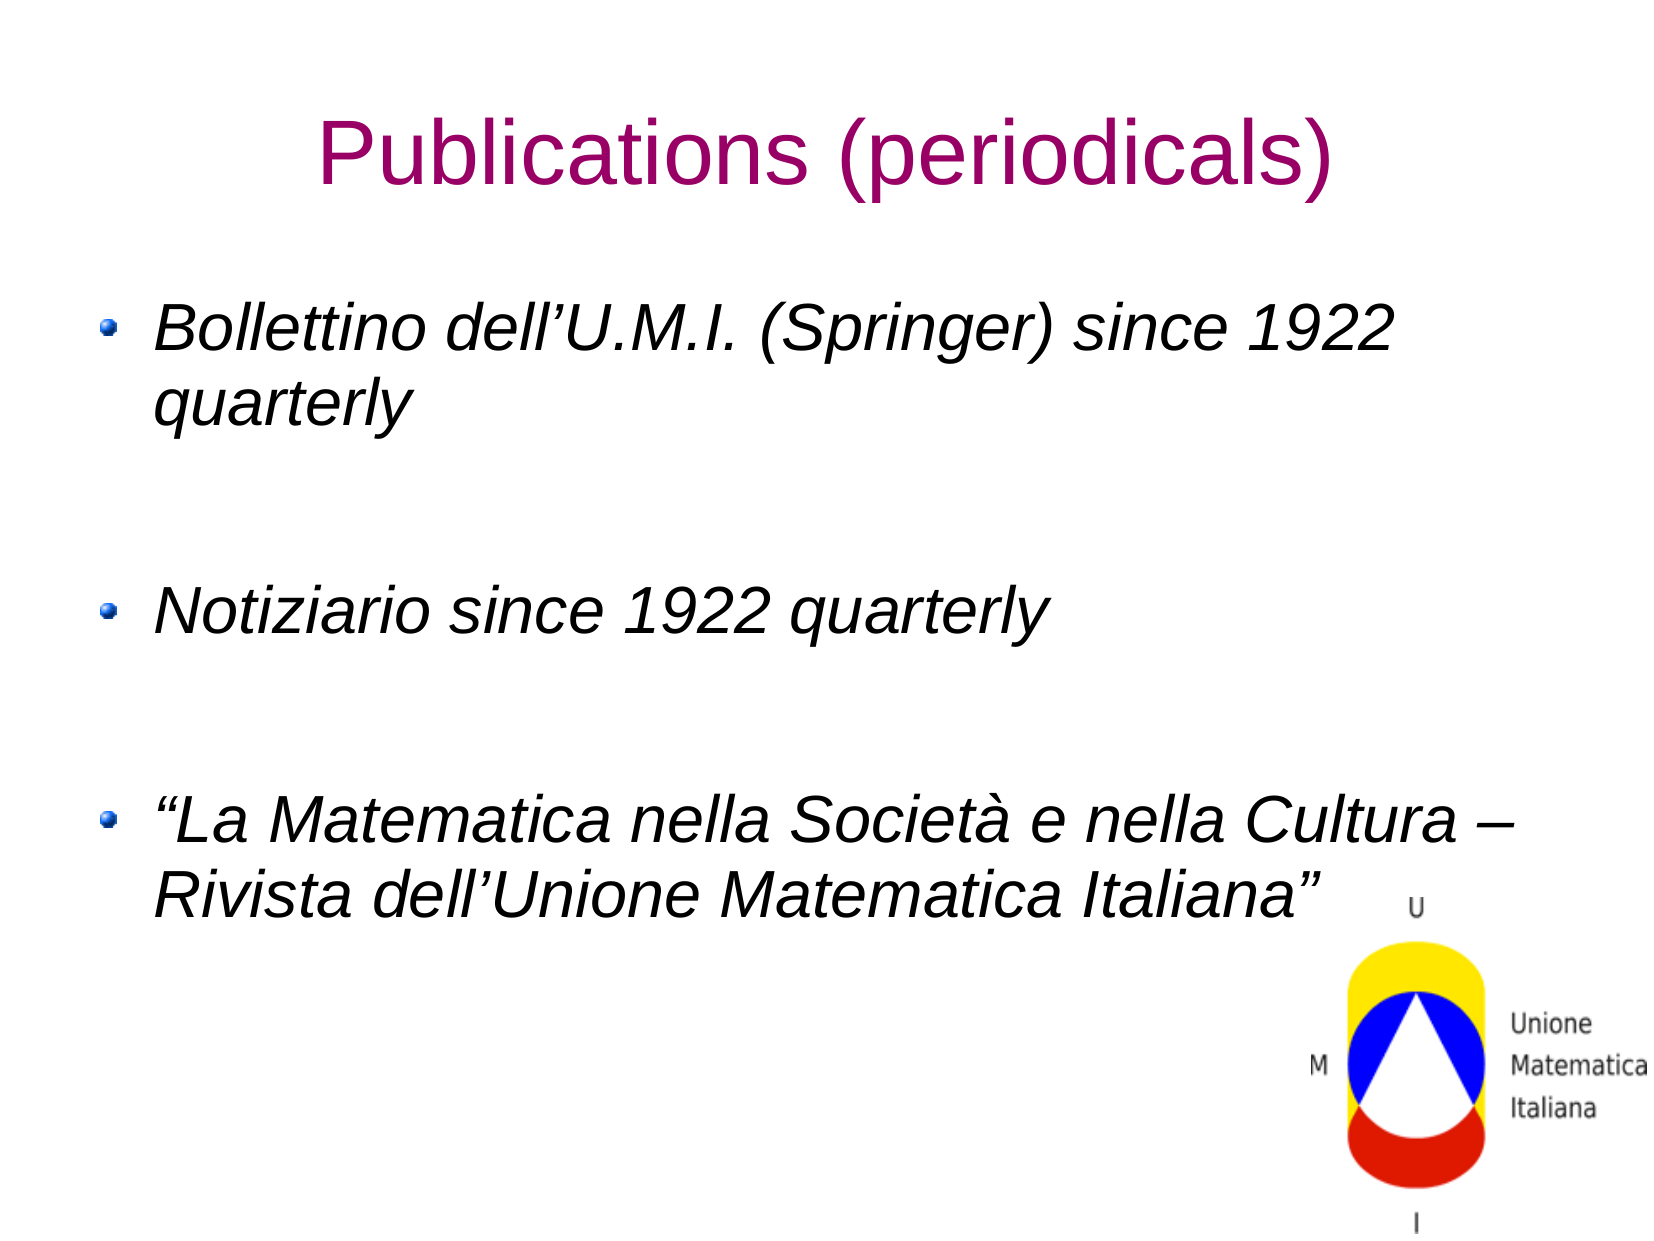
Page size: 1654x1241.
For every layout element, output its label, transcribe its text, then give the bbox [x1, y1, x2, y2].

list Bollettino dell’U.M.I. (Springer) since 1922 quarterly Notiziario since 1922 quarterly “La Matematica nella Società e nella Cultura – Rivista dell’Unione Matematica Italiana” [82, 290, 1571, 1010]
picture [1311, 897, 1647, 1234]
title Publications (periodicals) [82, 49, 1571, 257]
